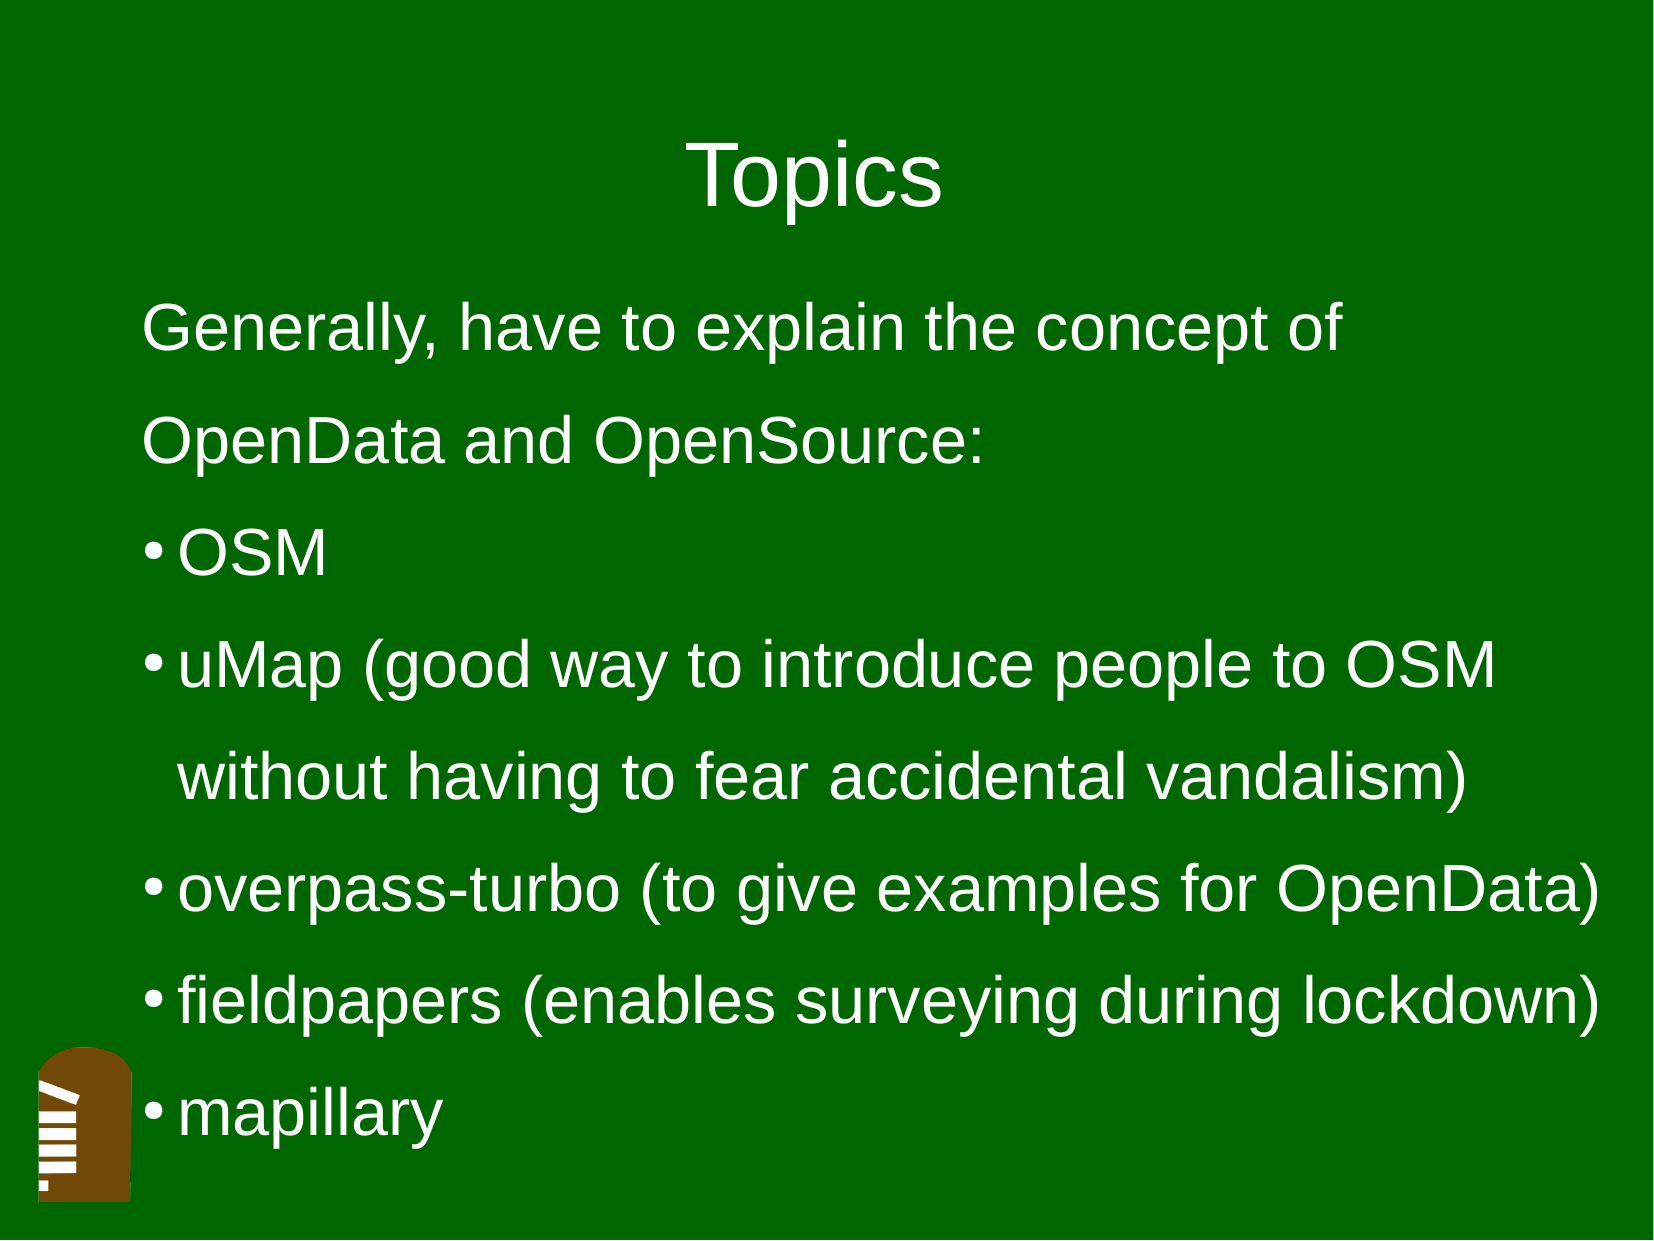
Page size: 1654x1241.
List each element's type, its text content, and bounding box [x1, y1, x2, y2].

picture [0, 1032, 178, 1217]
subtitle Generally, have to explain the concept of OpenData and OpenSource: OSM uMap (good way to introduce people to OSM without having to fear accidental vandalism) overpass-turbo (to give examples for OpenData) fieldpapers (enables surveying during lockdown) mapillary [141, 215, 1630, 1188]
title Topics [70, 70, 1559, 278]
